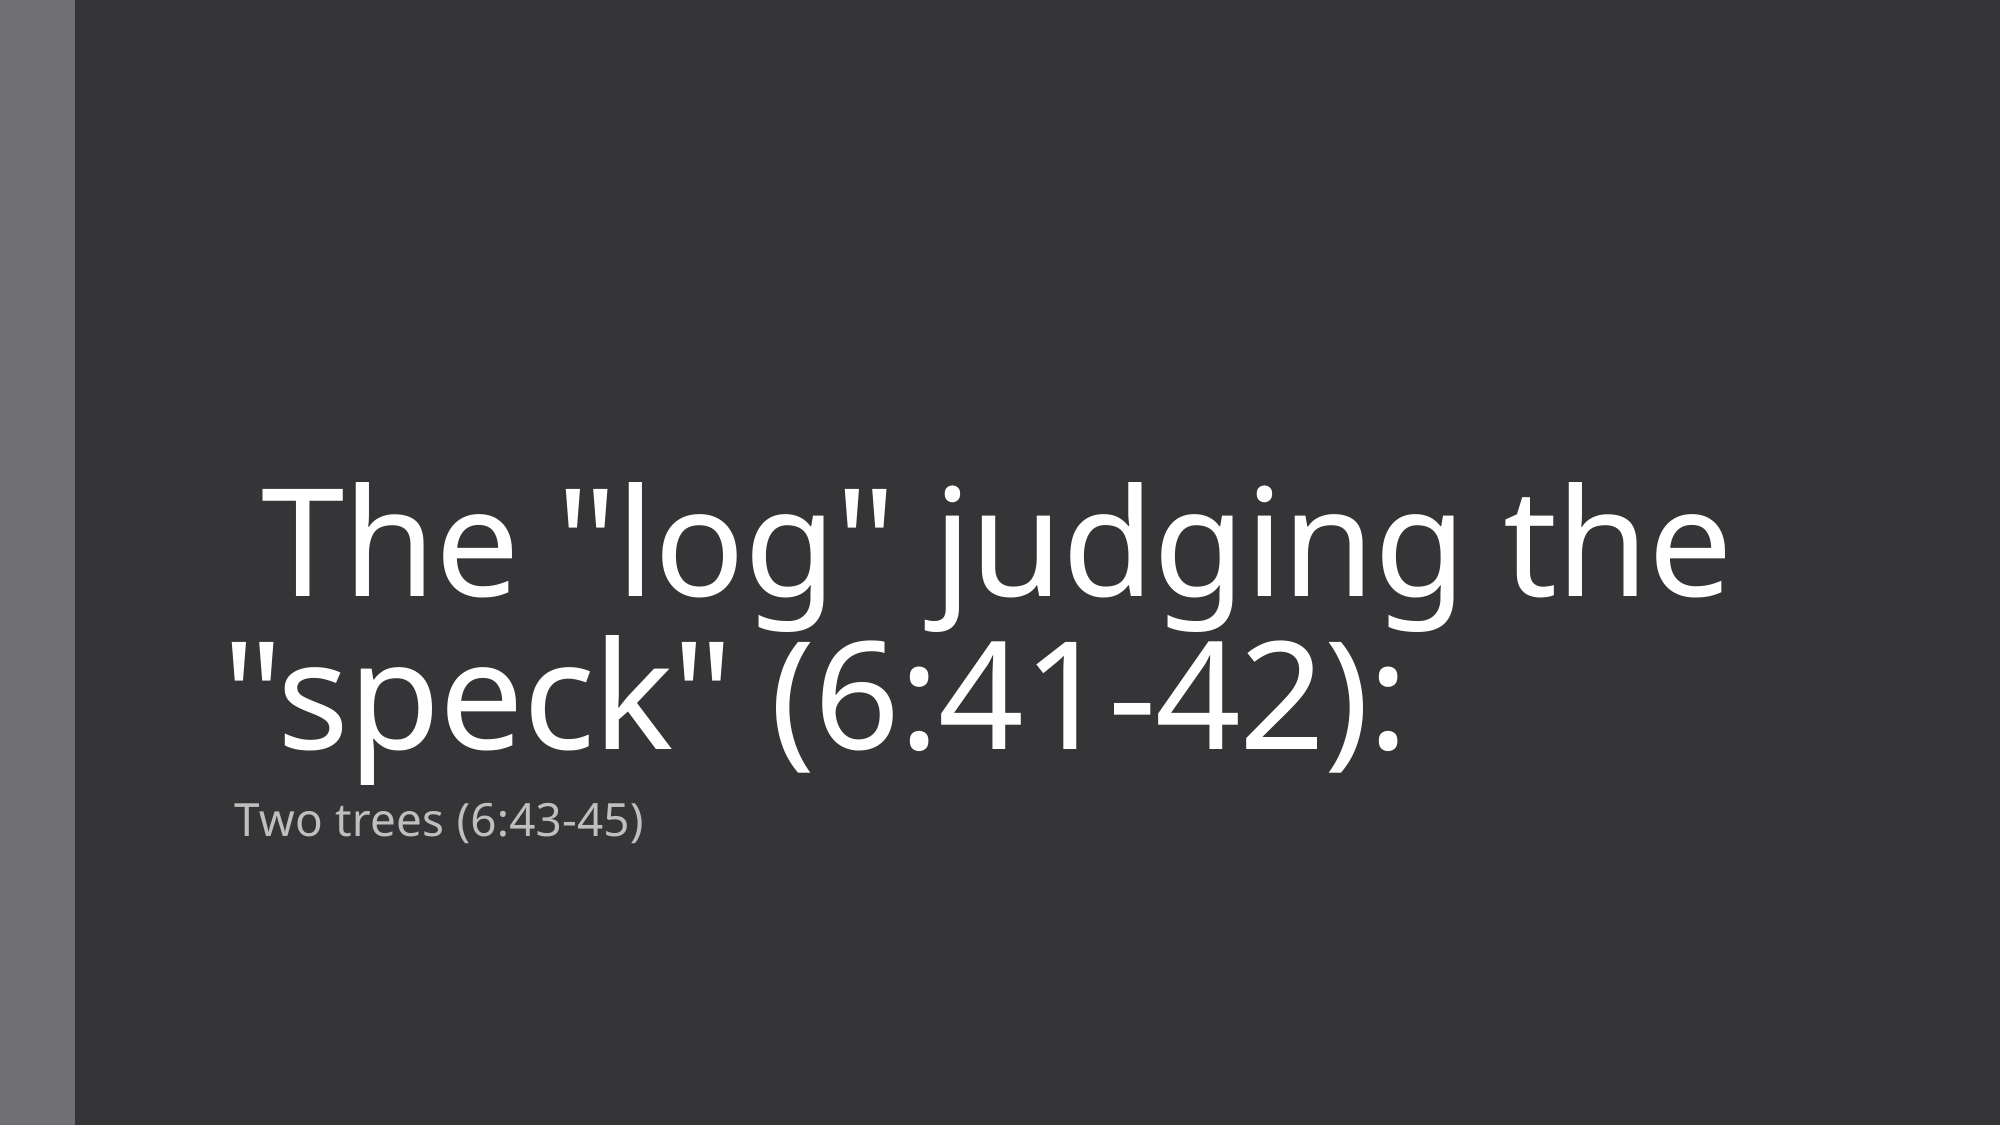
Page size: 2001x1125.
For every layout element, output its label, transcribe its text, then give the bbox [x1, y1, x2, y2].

subtitle Two trees (6:43-45) [206, 787, 1752, 1066]
title The "log" judging the "speck" (6:41-42): [206, 124, 1752, 787]
